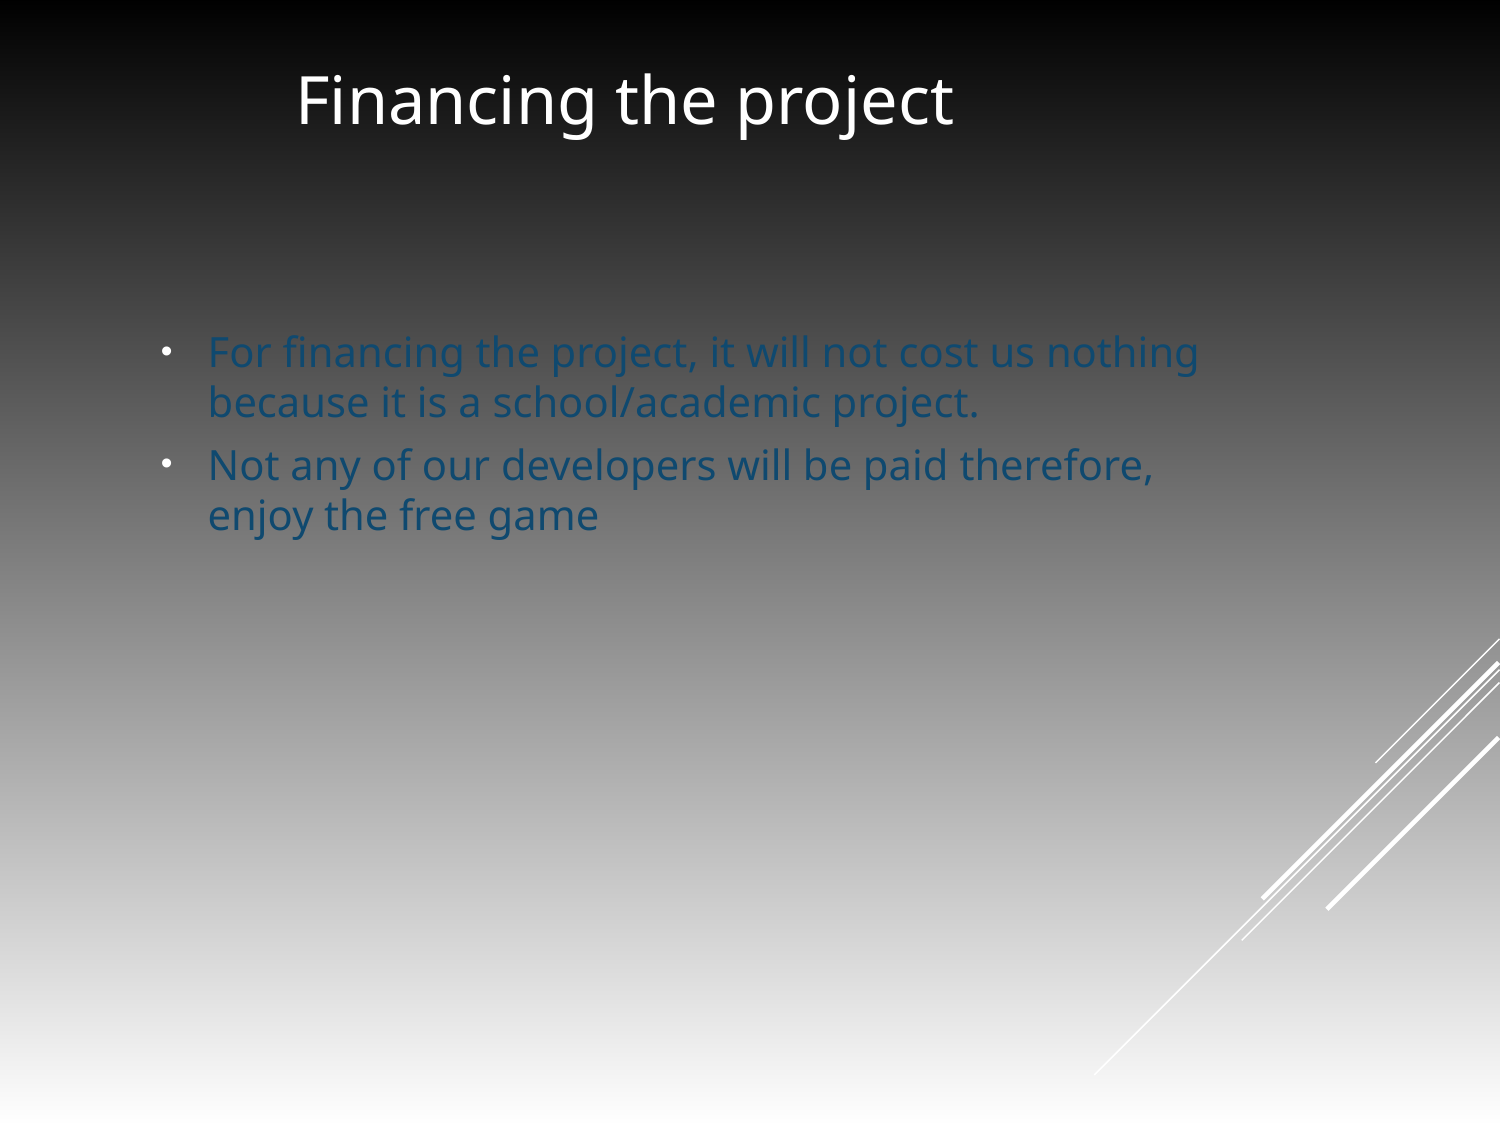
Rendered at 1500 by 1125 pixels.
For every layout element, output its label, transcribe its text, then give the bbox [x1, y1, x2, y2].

list For financing the project, it will not cost us nothing because it is a school/academic project. Not any of our developers will be paid therefore, enjoy the free game [145, 318, 1222, 937]
title Financing the project [87, 50, 1163, 301]
